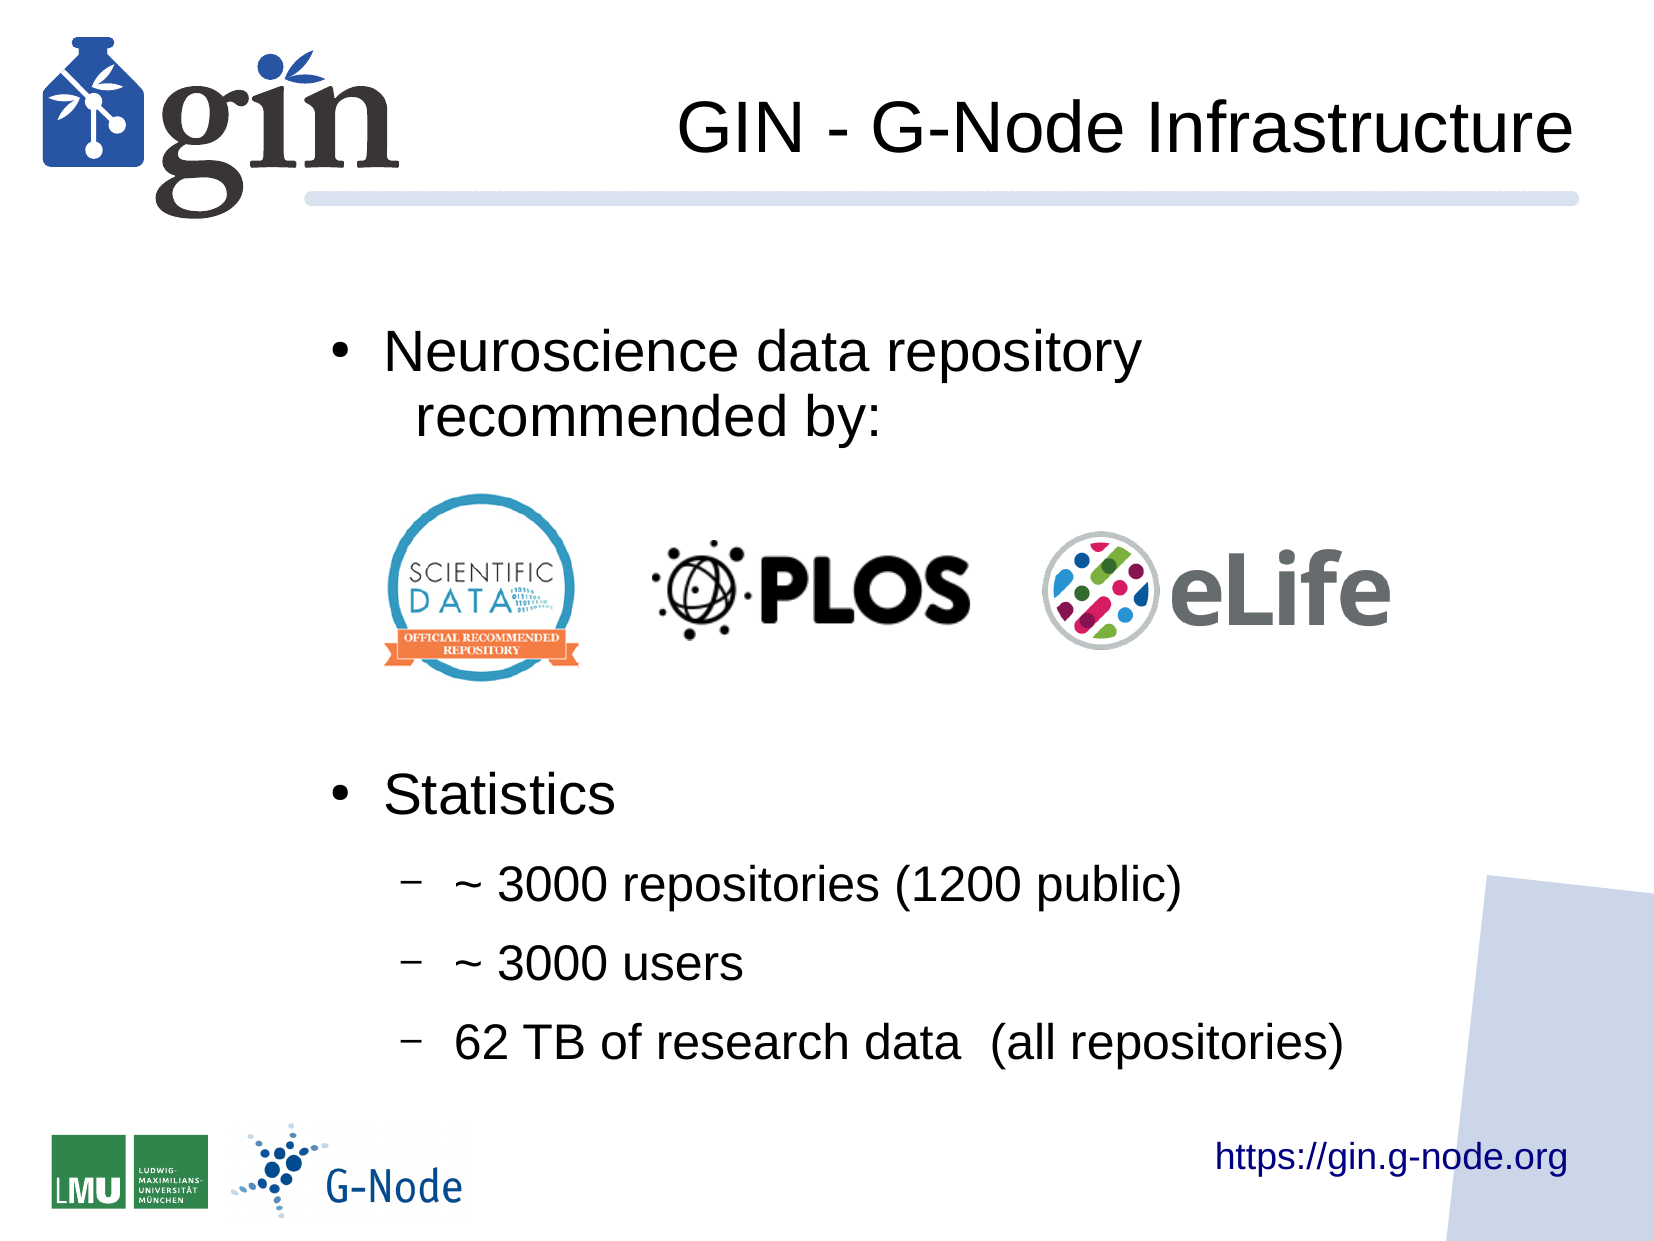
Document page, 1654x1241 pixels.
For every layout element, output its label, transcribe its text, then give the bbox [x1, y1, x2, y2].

picture [652, 540, 972, 641]
picture [230, 1123, 467, 1219]
picture [33, 30, 409, 224]
text_box GIN - G-Node Infrastructure [87, 30, 1576, 226]
picture [384, 490, 579, 686]
picture [1026, 515, 1407, 666]
text_box https://gin.g-node.org [1200, 1128, 1625, 1186]
list Neuroscience data repository recommended by: Statistics ~ 3000 repositories (1200 public) ~ 3000 users 62 TB of research data (all repositories) [312, 318, 1595, 421]
